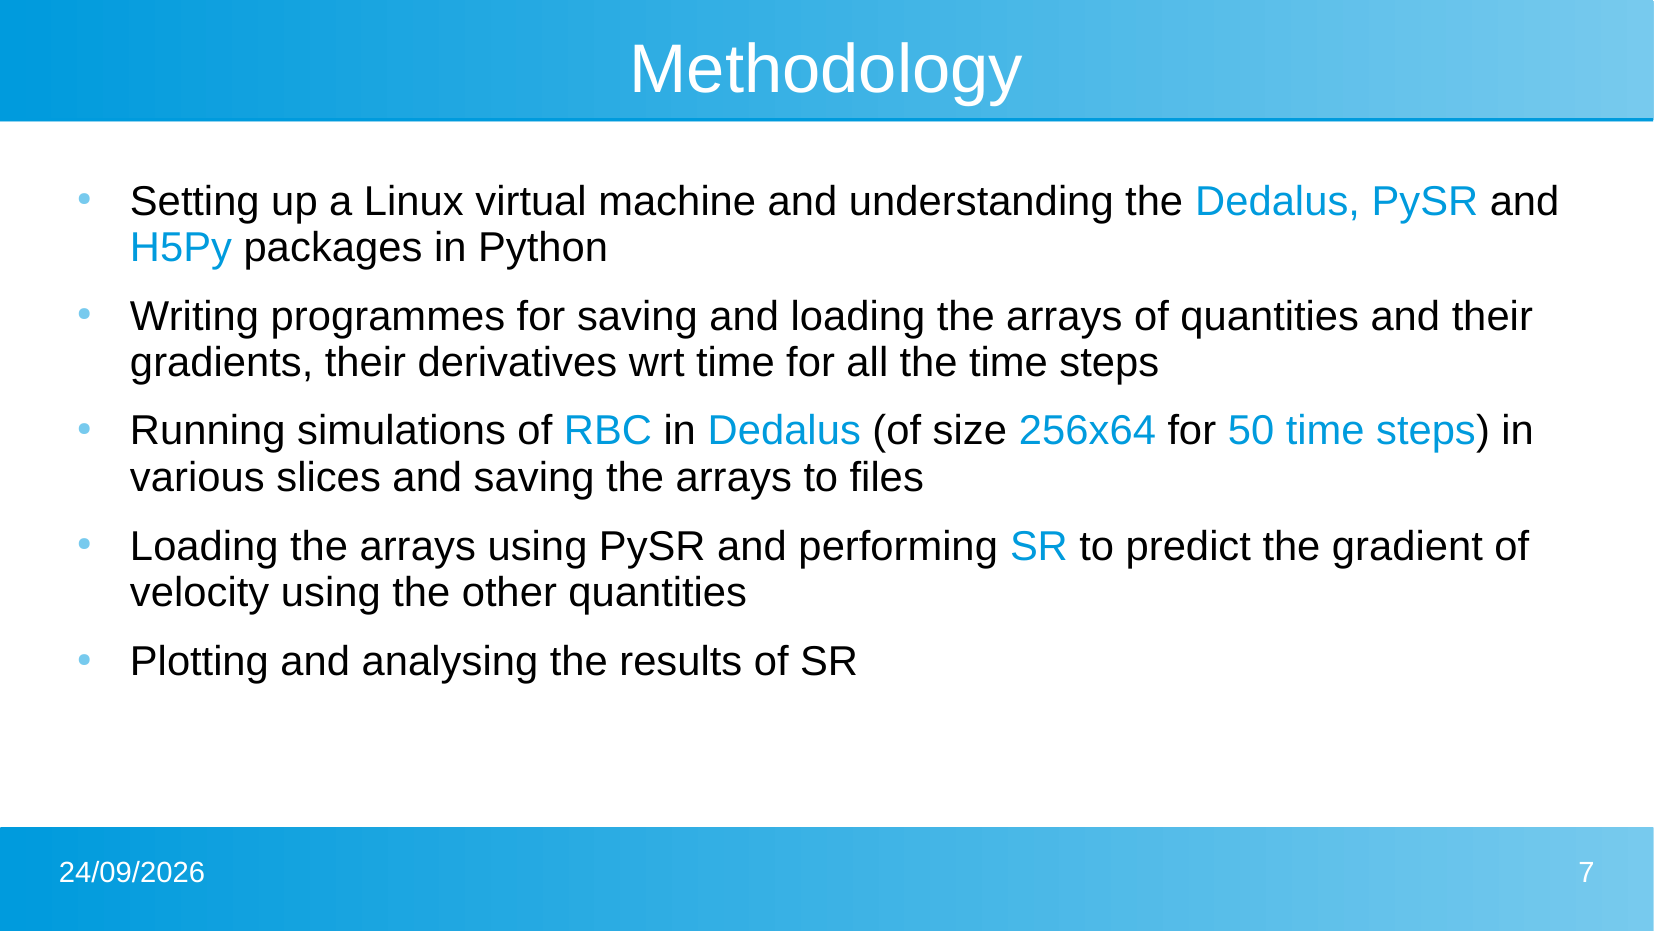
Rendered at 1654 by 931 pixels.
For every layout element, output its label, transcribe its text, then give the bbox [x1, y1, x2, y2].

list Setting up a Linux virtual machine and understanding the Dedalus, PySR and H5Py packages in Python Writing programmes for saving and loading the arrays of quantities and their gradients, their derivatives wrt time for all the time steps Running simulations of RBC in Dedalus (of size 256x64 for 50 time steps) in various slices and saving the arrays to files Loading the arrays using PySR and performing SR to predict the gradient of velocity using the other quantities Plotting and analysing the results of SR [59, 177, 1595, 768]
title Methodology [59, 29, 1595, 108]
